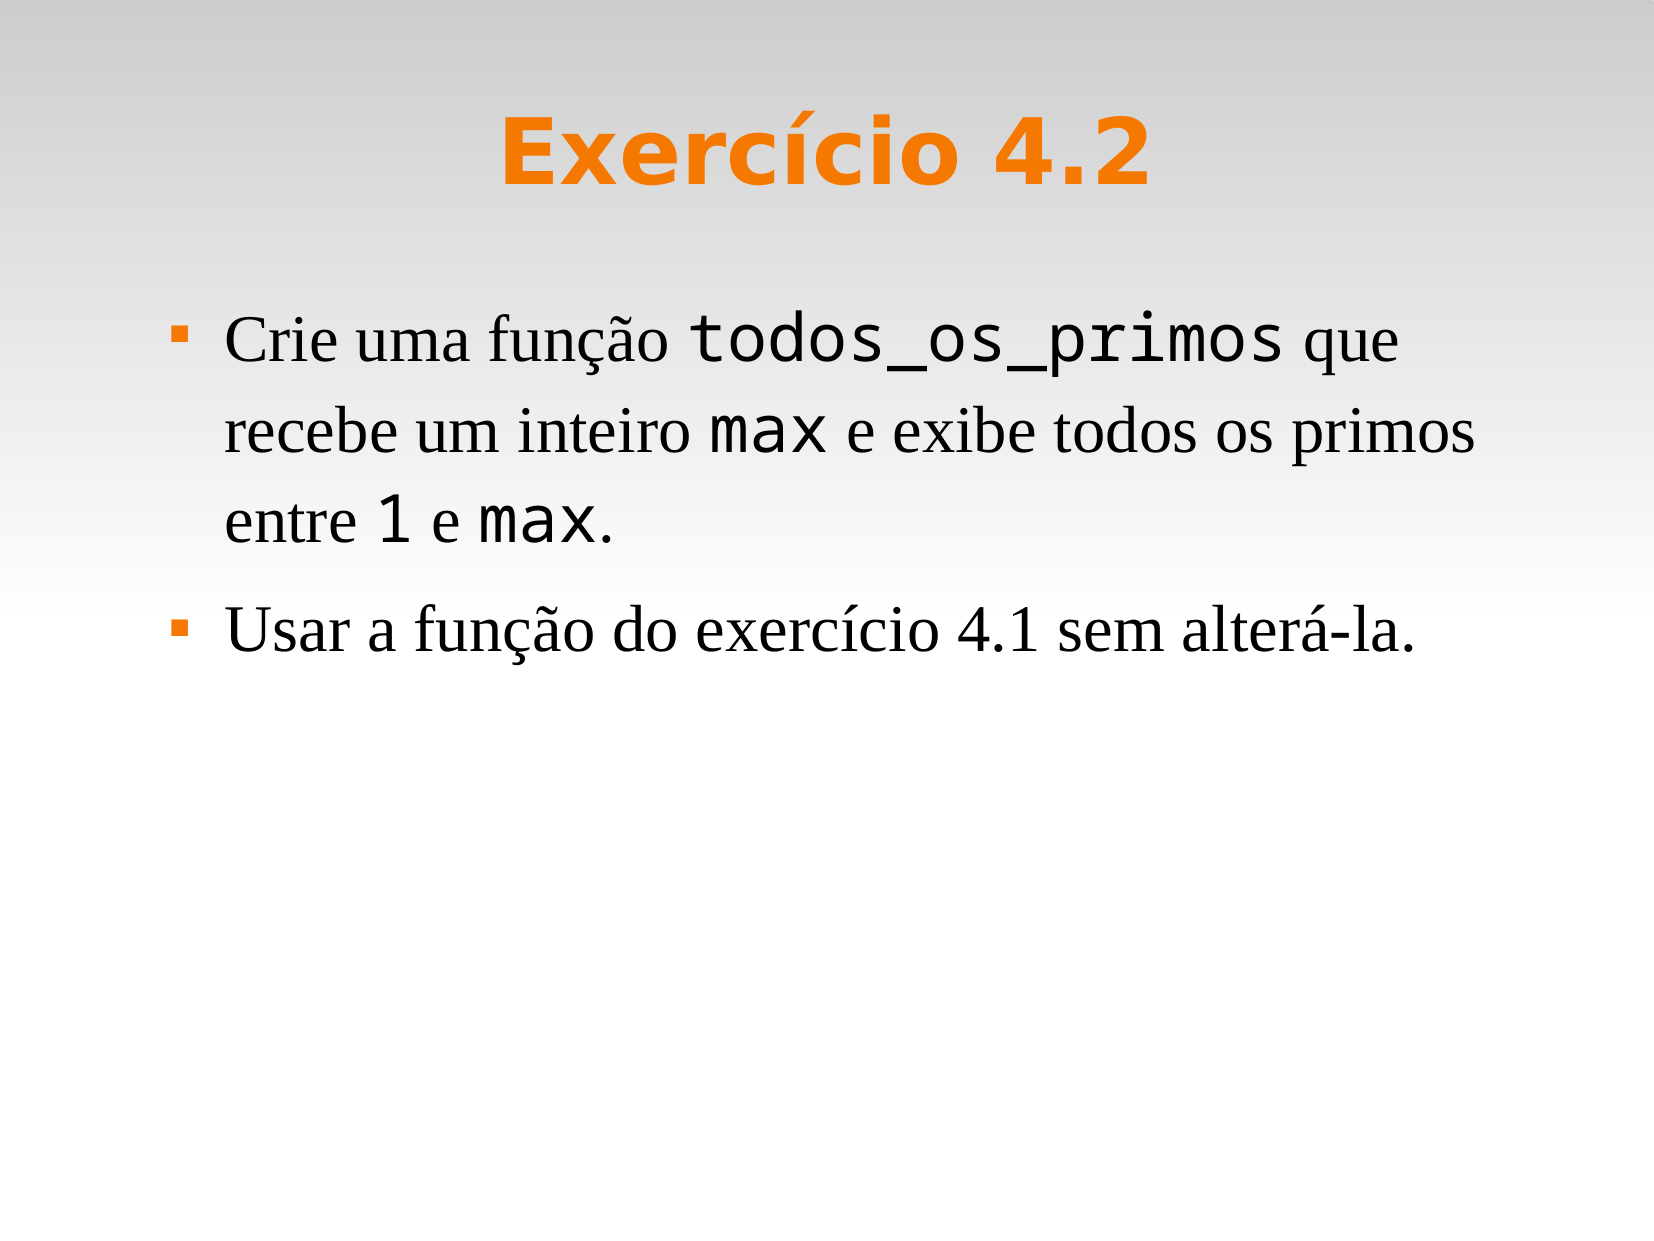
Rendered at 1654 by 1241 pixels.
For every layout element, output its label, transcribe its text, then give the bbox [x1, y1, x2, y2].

list Crie uma função todos_os_primos que recebe um inteiro max e exibe todos os primos entre 1 e max. Usar a função do exercício 4.1 sem alterá-la. [82, 290, 1571, 1175]
title Exercício 4.2 [82, 49, 1571, 257]
